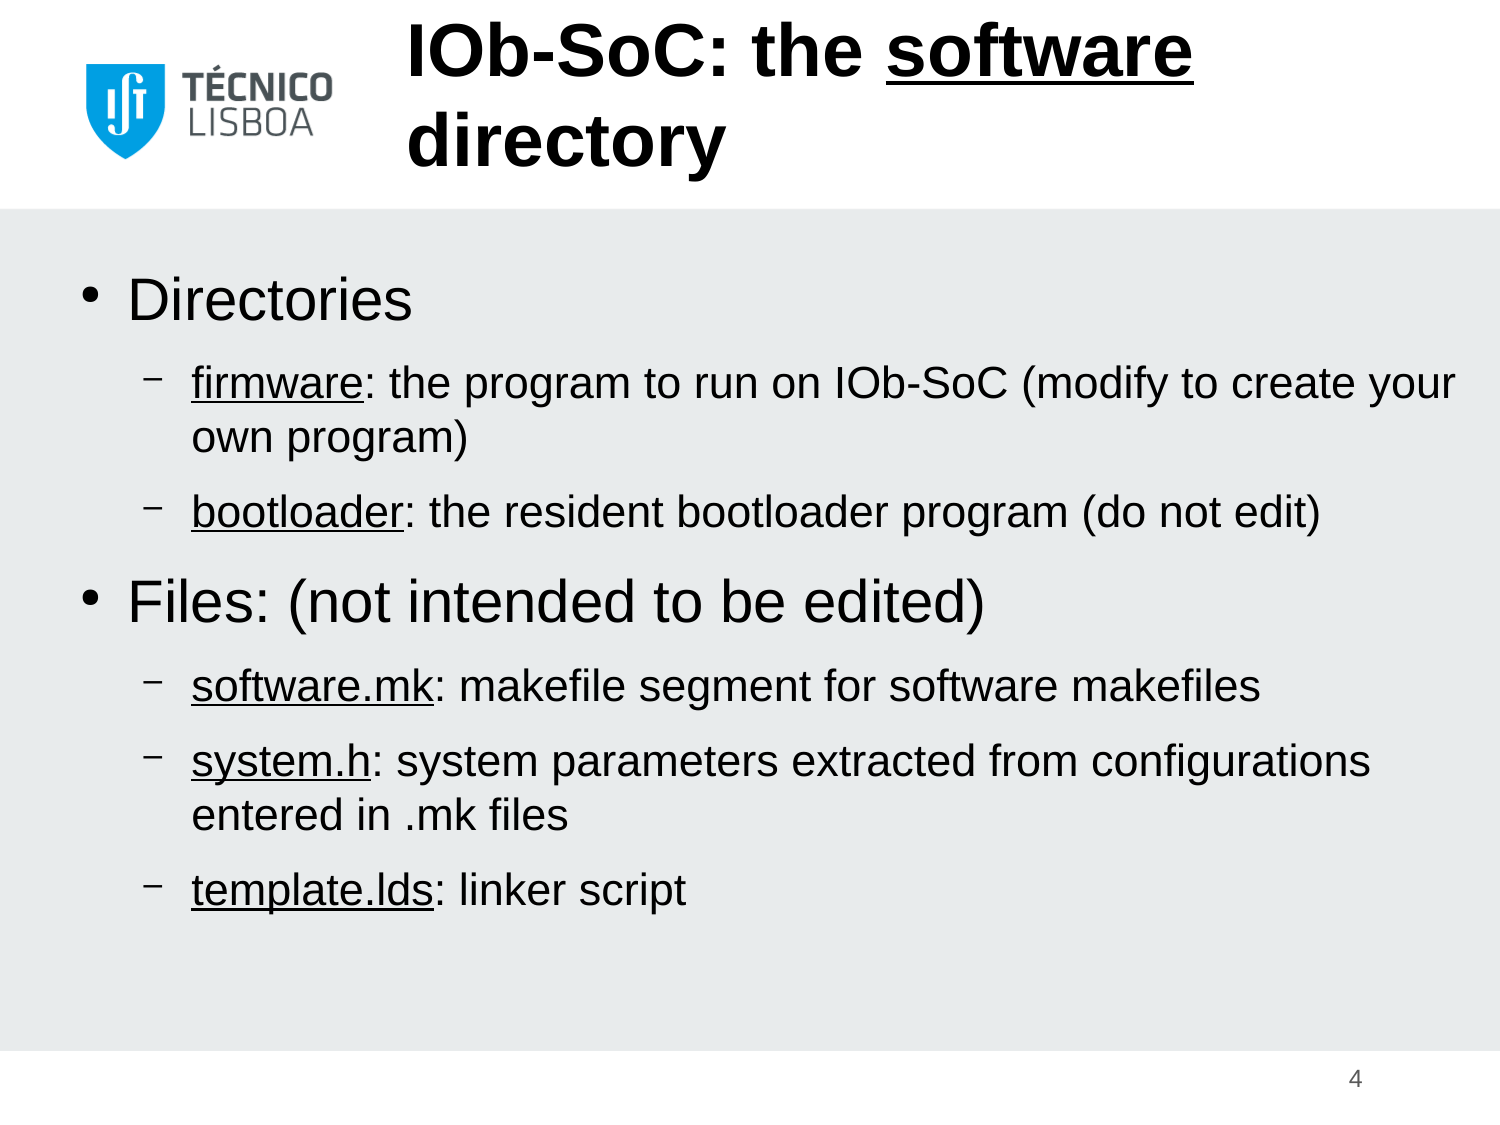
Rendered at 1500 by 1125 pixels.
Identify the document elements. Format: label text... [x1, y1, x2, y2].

list Directories firmware: the program to run on IOb-SoC (modify to create your own program) bootloader: the resident bootloader program (do not edit) Files: (not intended to be edited) software.mk: makefile segment for software makefiles system.h: system parameters extracted from configurations entered in .mk files template.lds: linker script [63, 259, 1477, 922]
picture [0, 0, 1500, 1125]
title IOb-SoC: the software directory [391, 20, 1486, 163]
